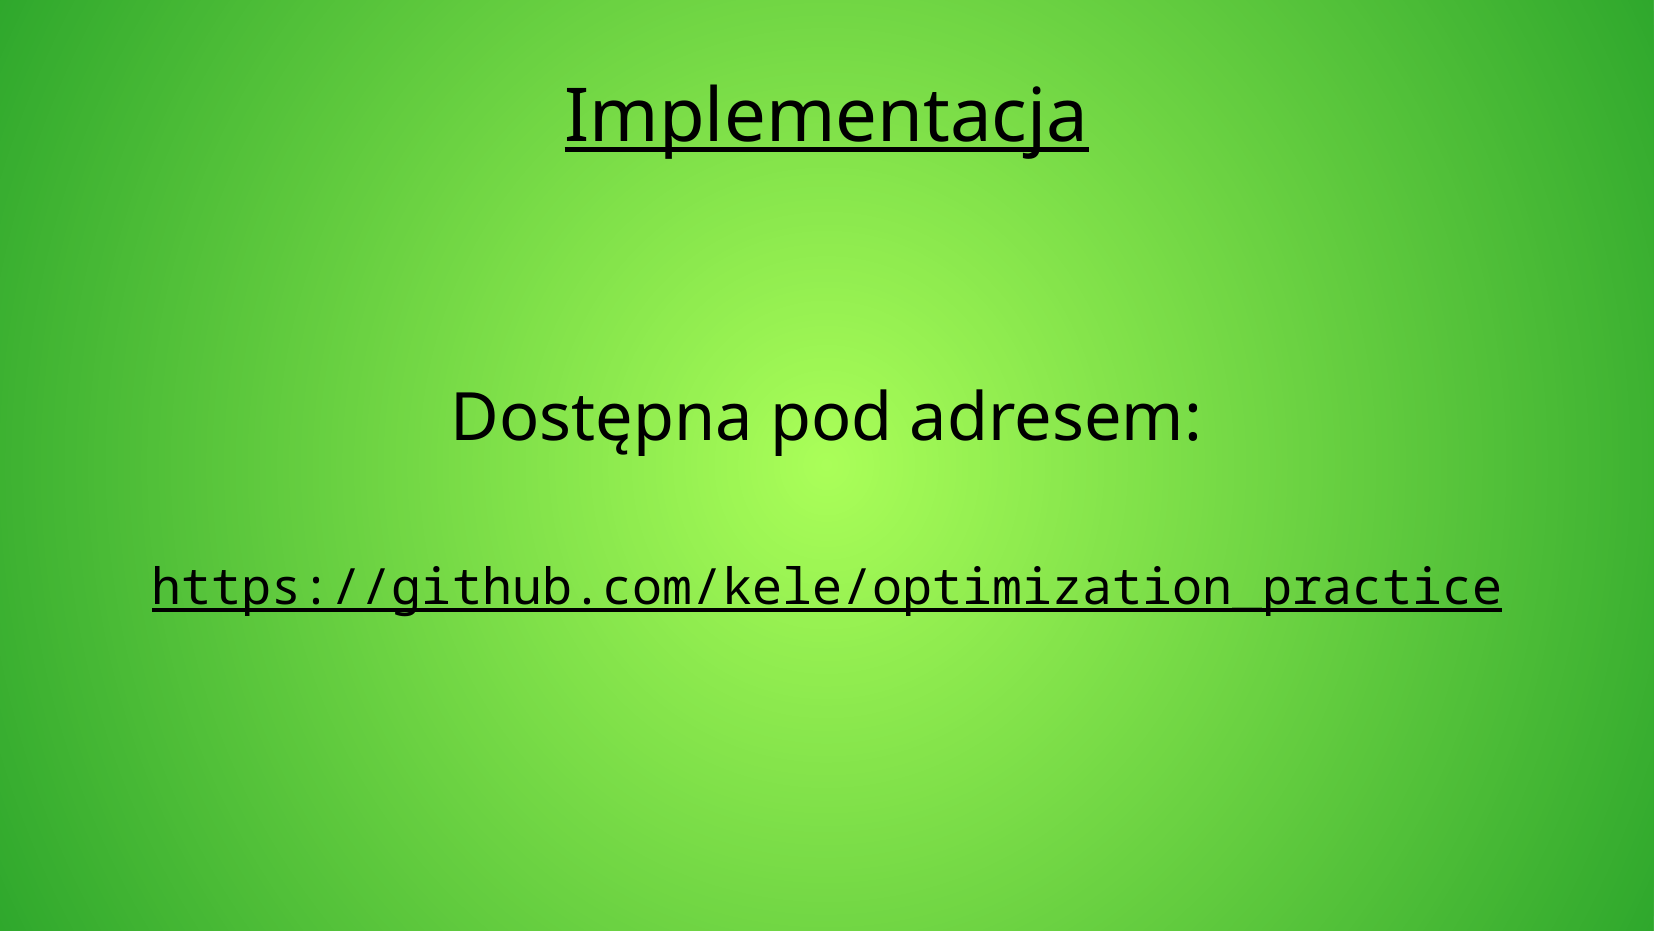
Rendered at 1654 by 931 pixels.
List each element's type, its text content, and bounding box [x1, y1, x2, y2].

subtitle Dostępna pod adresem: https://github.com/kele/optimization_practice [82, 224, 1571, 764]
title Implementacja [82, 35, 1571, 189]
